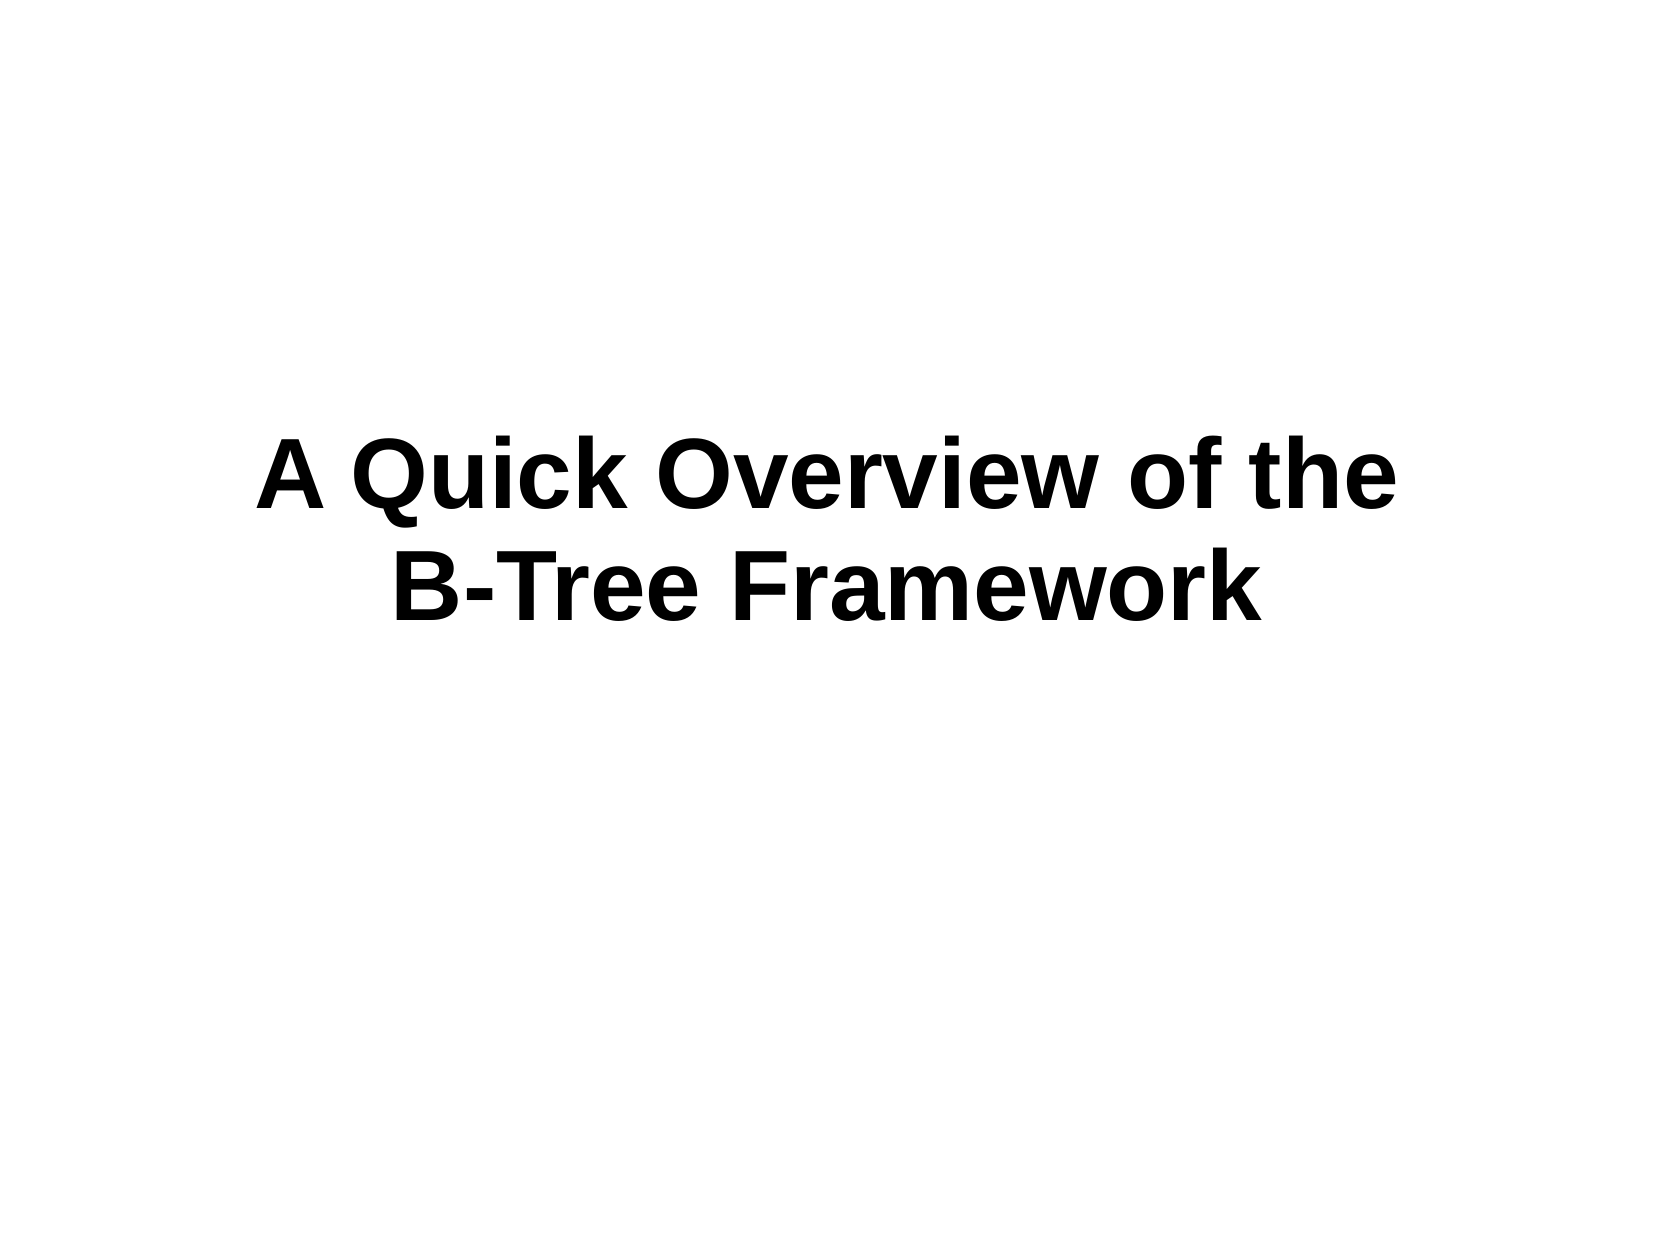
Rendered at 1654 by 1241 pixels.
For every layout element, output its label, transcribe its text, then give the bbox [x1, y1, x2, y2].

subtitle A Quick Overview of the B-Tree Framework [82, 49, 1571, 1010]
